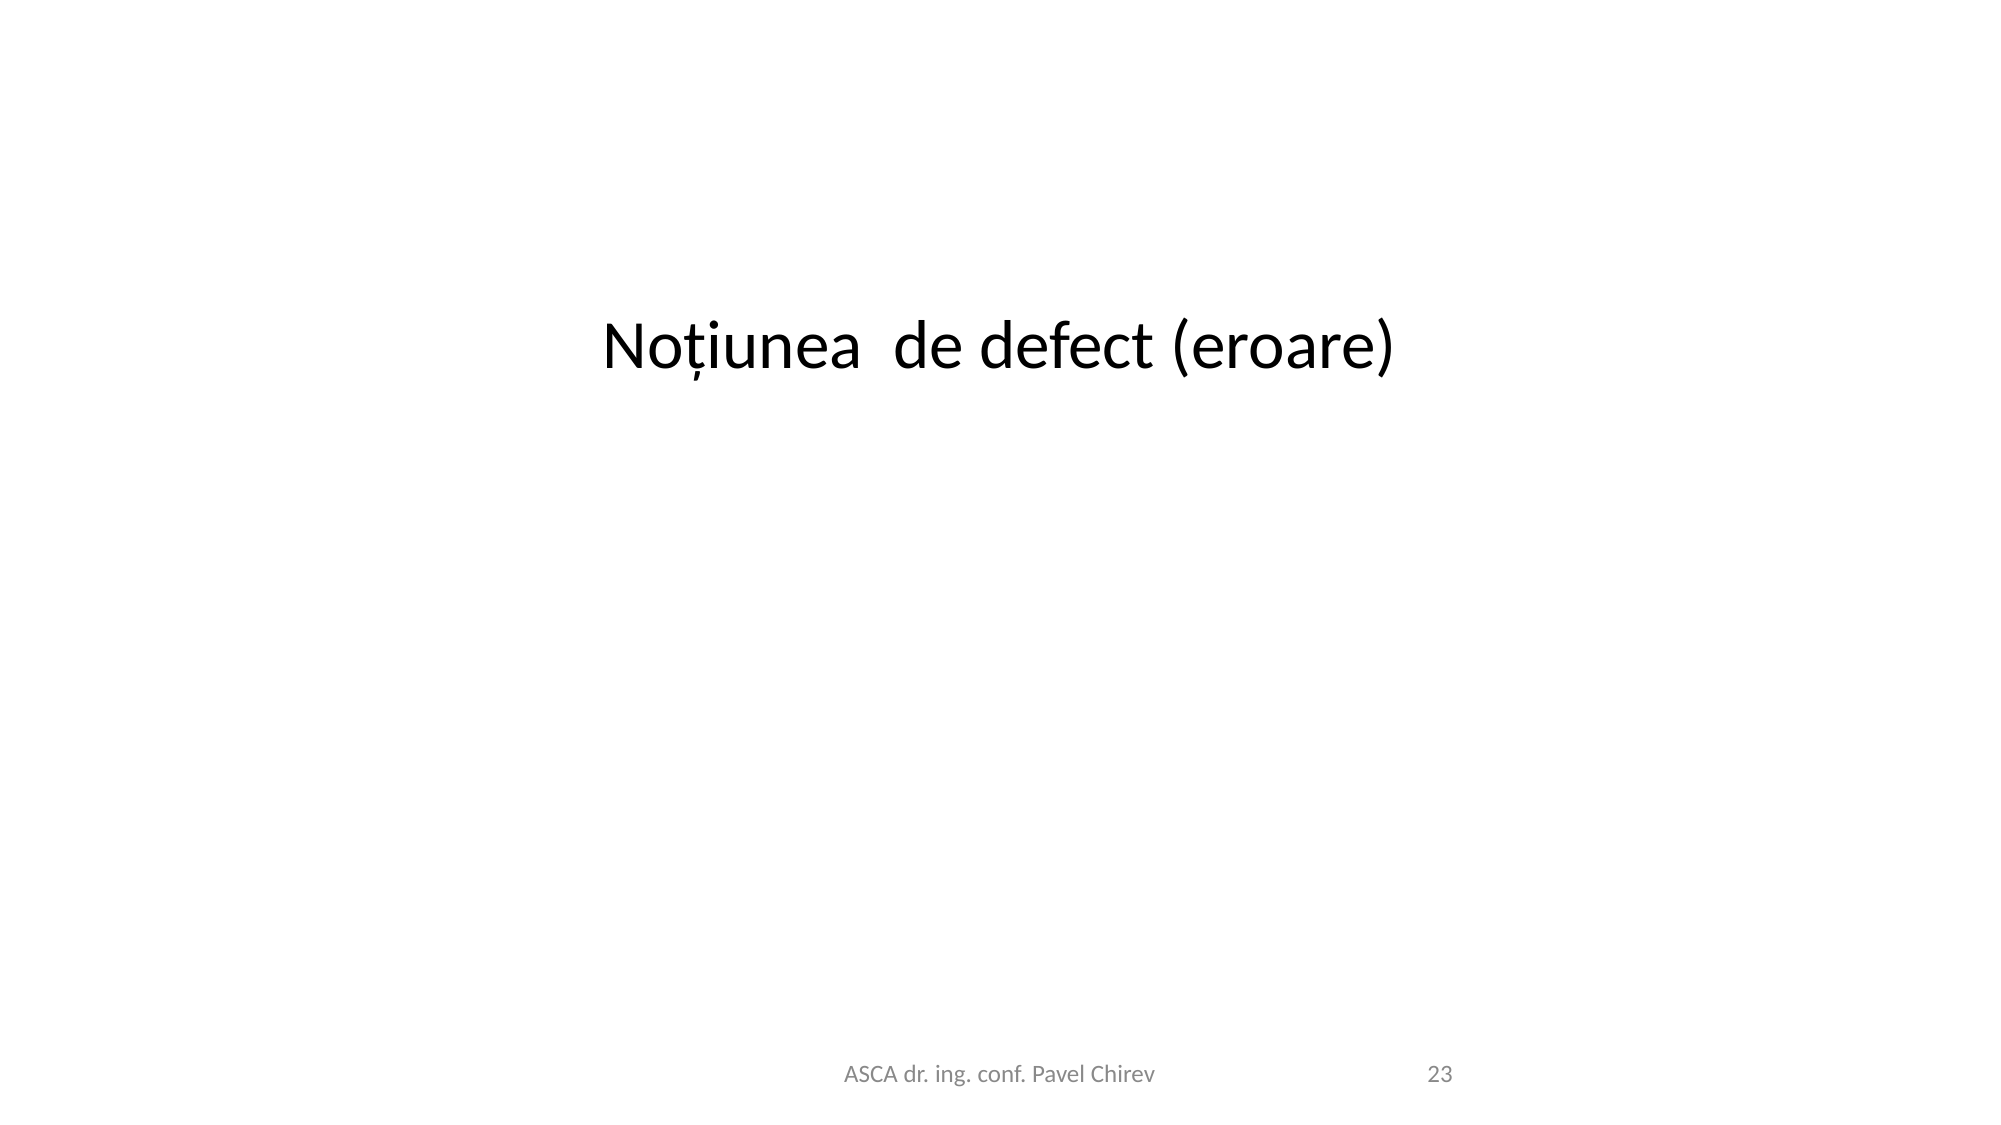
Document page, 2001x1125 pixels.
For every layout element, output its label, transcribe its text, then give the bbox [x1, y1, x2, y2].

text_box [1412, 1042, 1863, 1103]
list Noțiunea de defect (eroare) [137, 301, 1863, 392]
text_box ASCA dr. ing. conf. Pavel Chirev [662, 1042, 1338, 1103]
